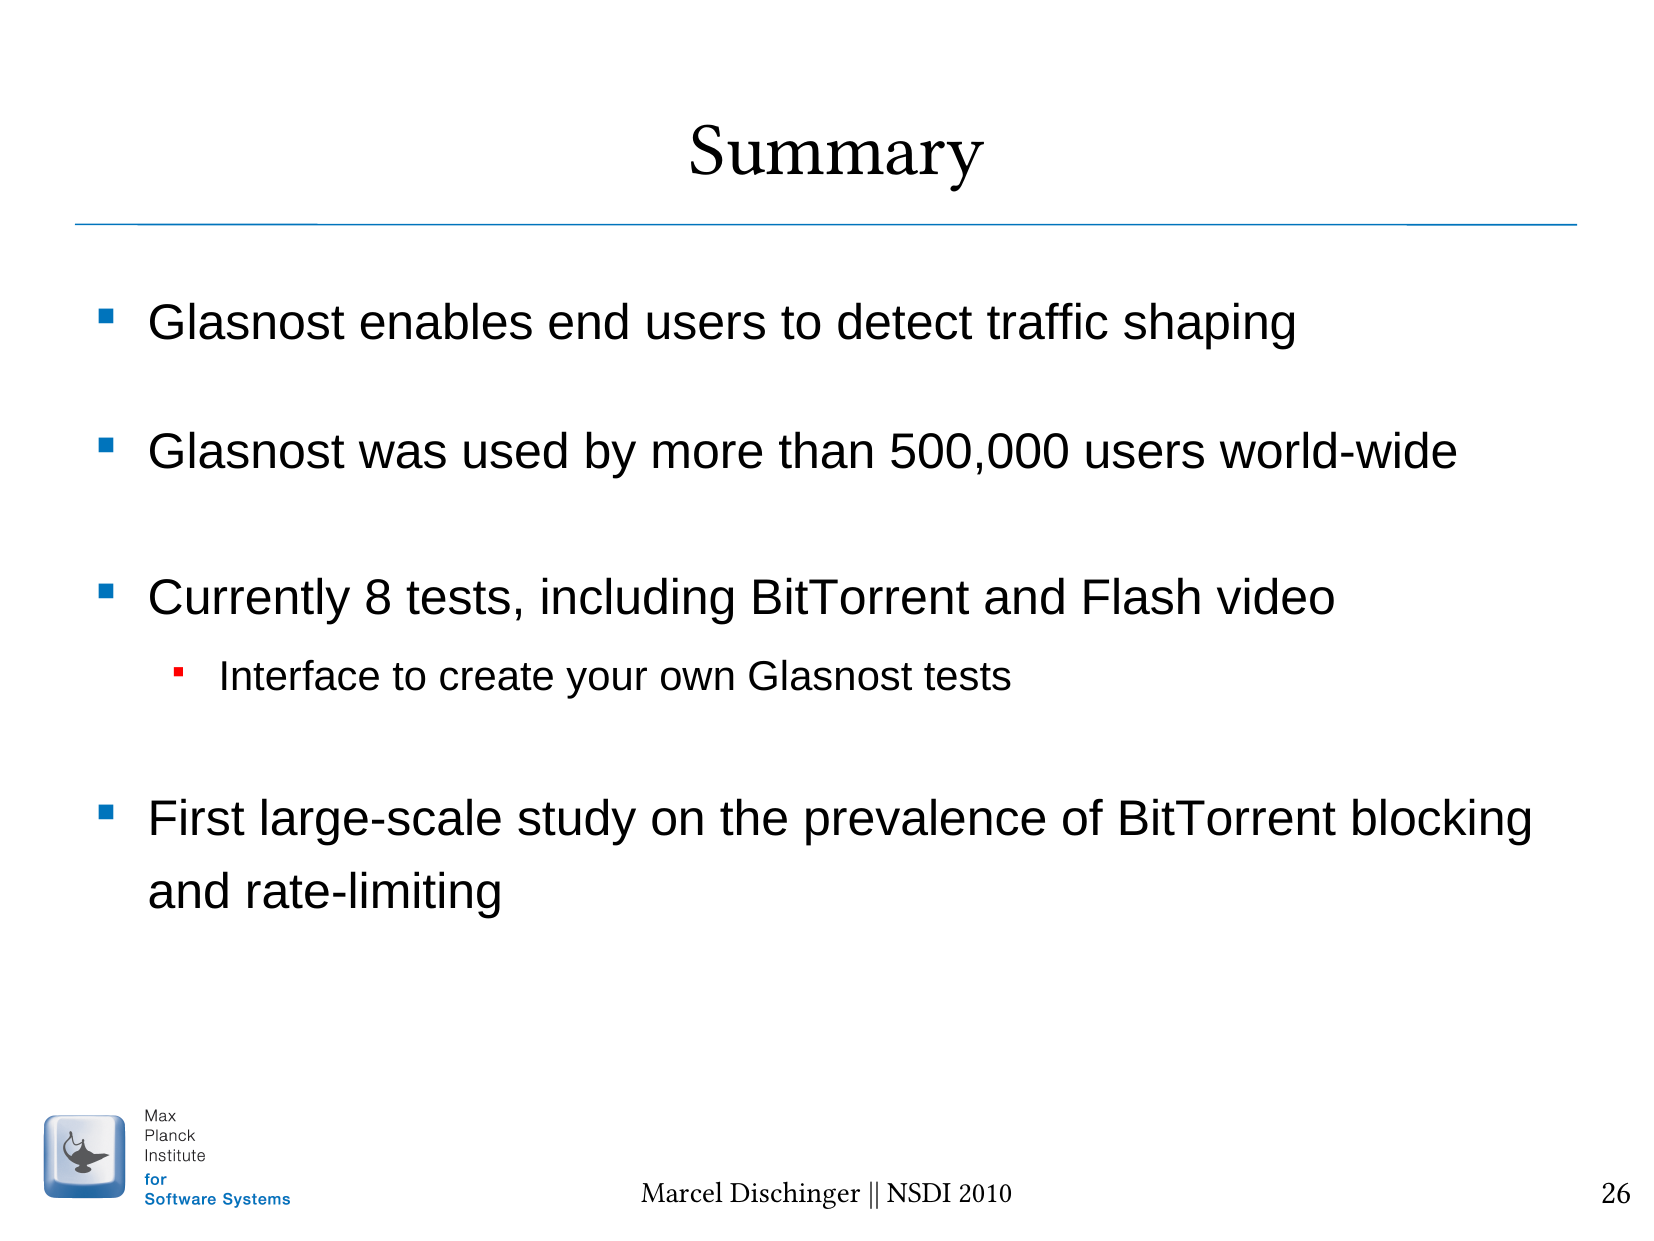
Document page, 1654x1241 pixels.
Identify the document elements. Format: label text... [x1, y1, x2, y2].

list Glasnost enables end users to detect traffic shaping Glasnost was used by more than 500,000 users world-wide Currently 8 tests, including BitTorrent and Flash video Interface to create your own Glasnost tests First large-scale study on the prevalence of BitTorrent blocking and rate-limiting [77, 277, 1587, 1180]
title Summary [54, 51, 1621, 252]
